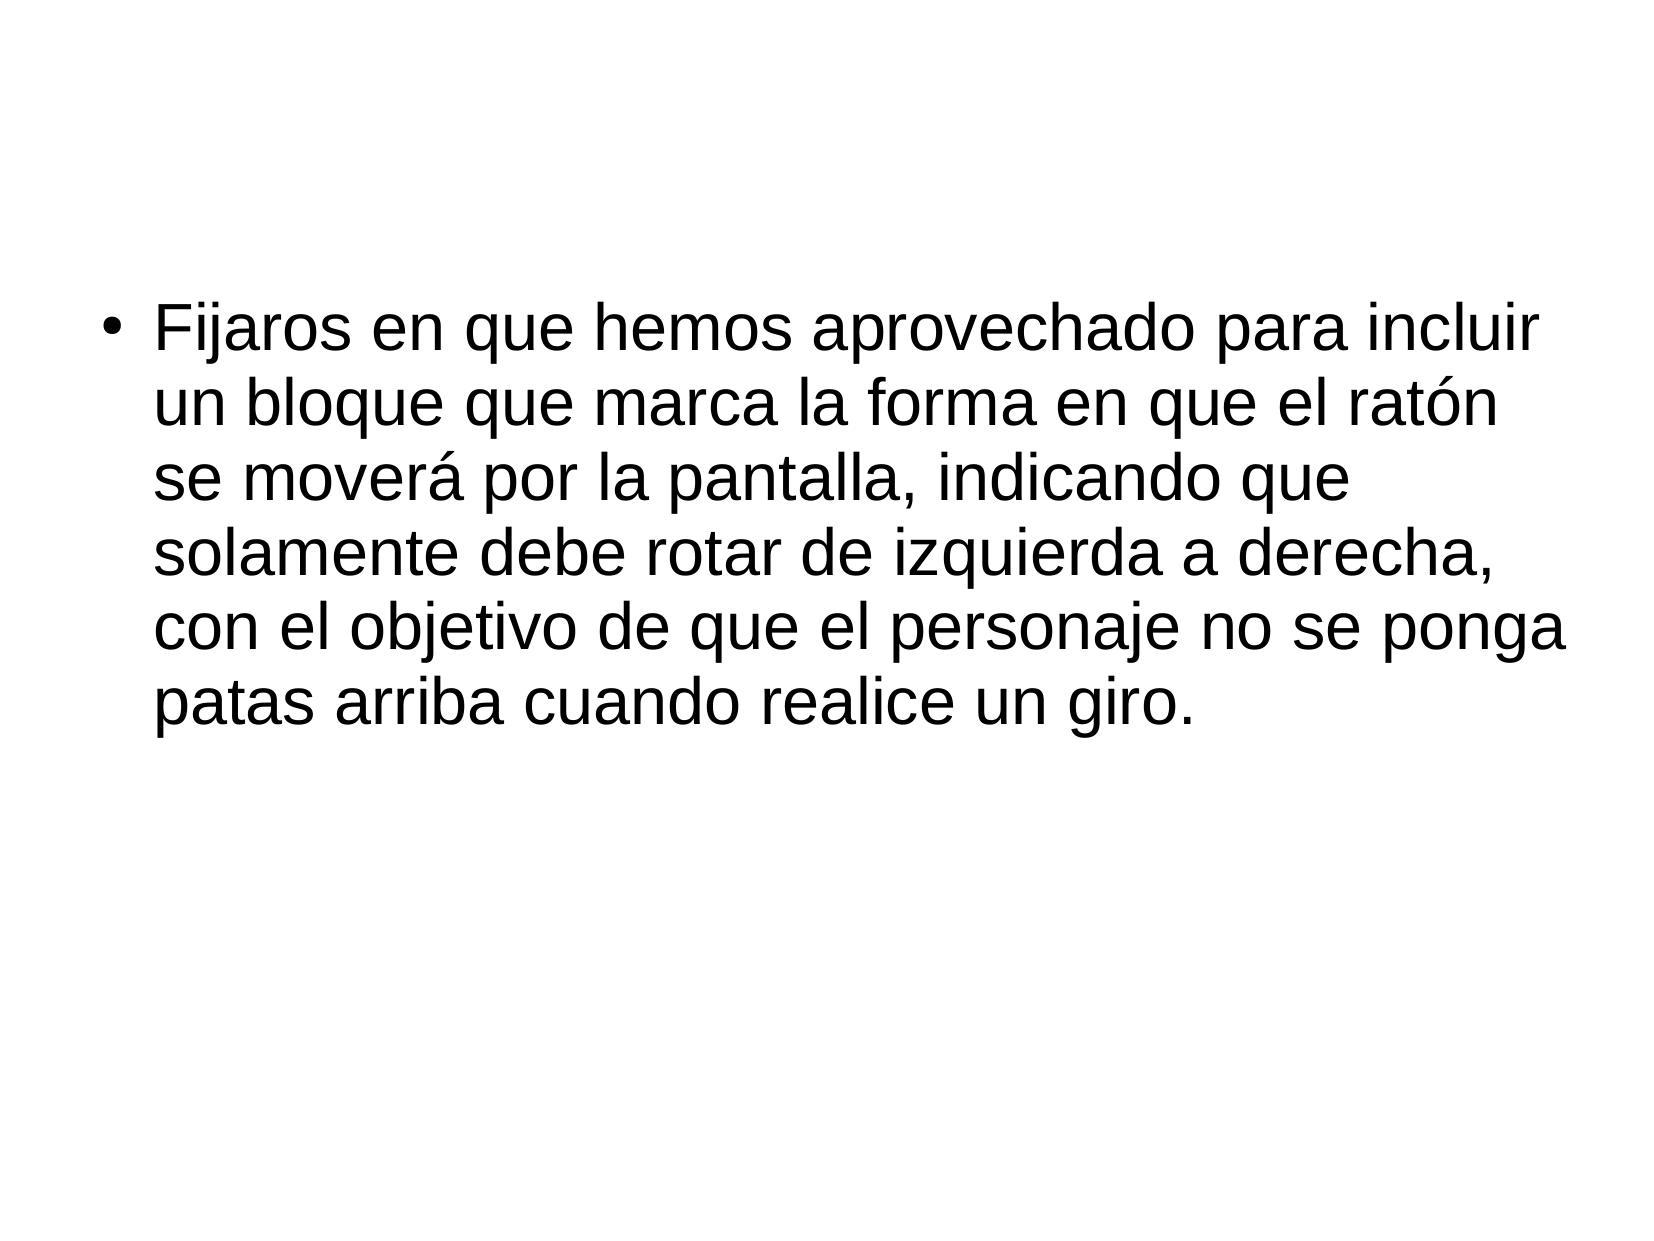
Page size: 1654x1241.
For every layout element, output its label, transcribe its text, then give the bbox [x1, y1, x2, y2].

list Fijaros en que hemos aprovechado para incluir un bloque que marca la forma en que el ratón se moverá por la pantalla, indicando que solamente debe rotar de izquierda a derecha, con el objetivo de que el personaje no se ponga patas arriba cuando realice un giro. [82, 290, 1571, 1010]
